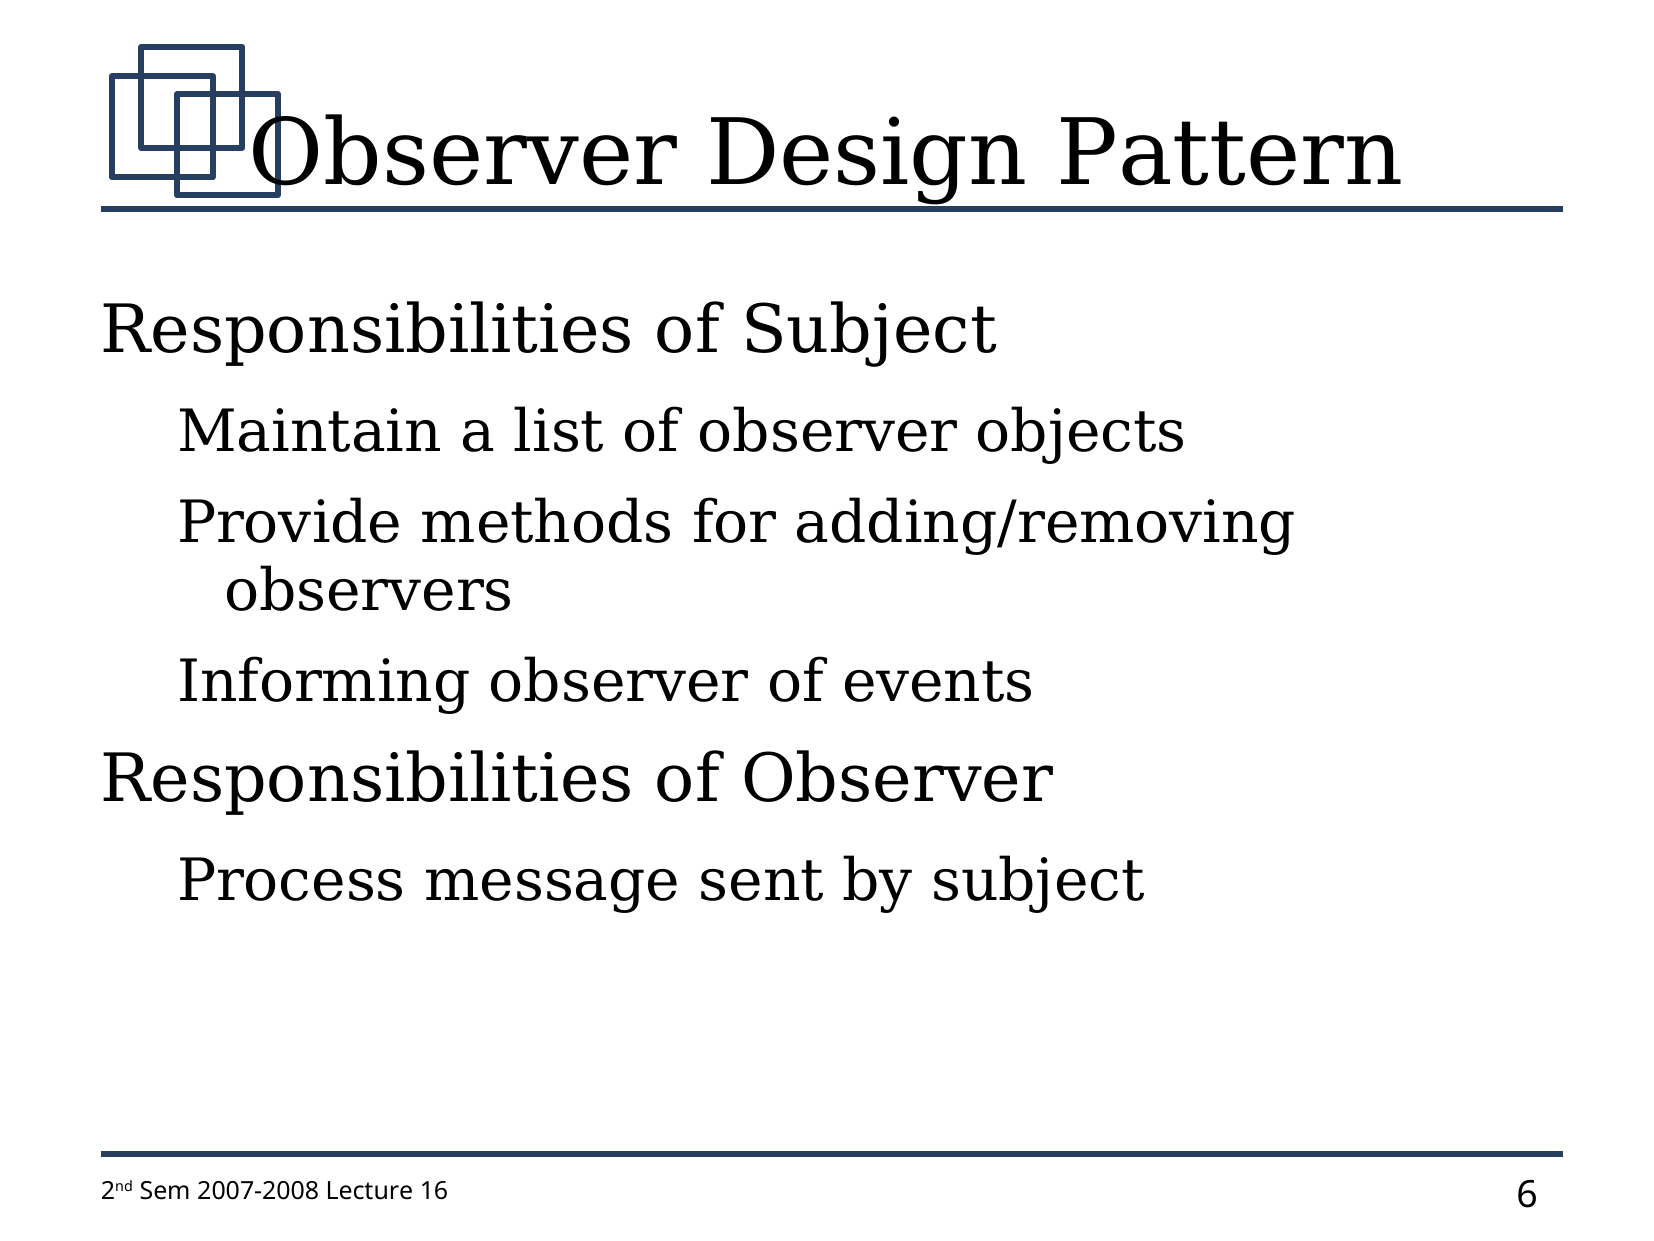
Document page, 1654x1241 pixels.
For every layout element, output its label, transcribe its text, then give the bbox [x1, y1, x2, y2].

list Responsibilities of Subject Maintain a list of observer objects Provide methods for adding/removing observers Informing observer of events Responsibilities of Observer Process message sent by subject [82, 290, 1571, 1109]
title Observer Design Pattern [82, 49, 1571, 257]
